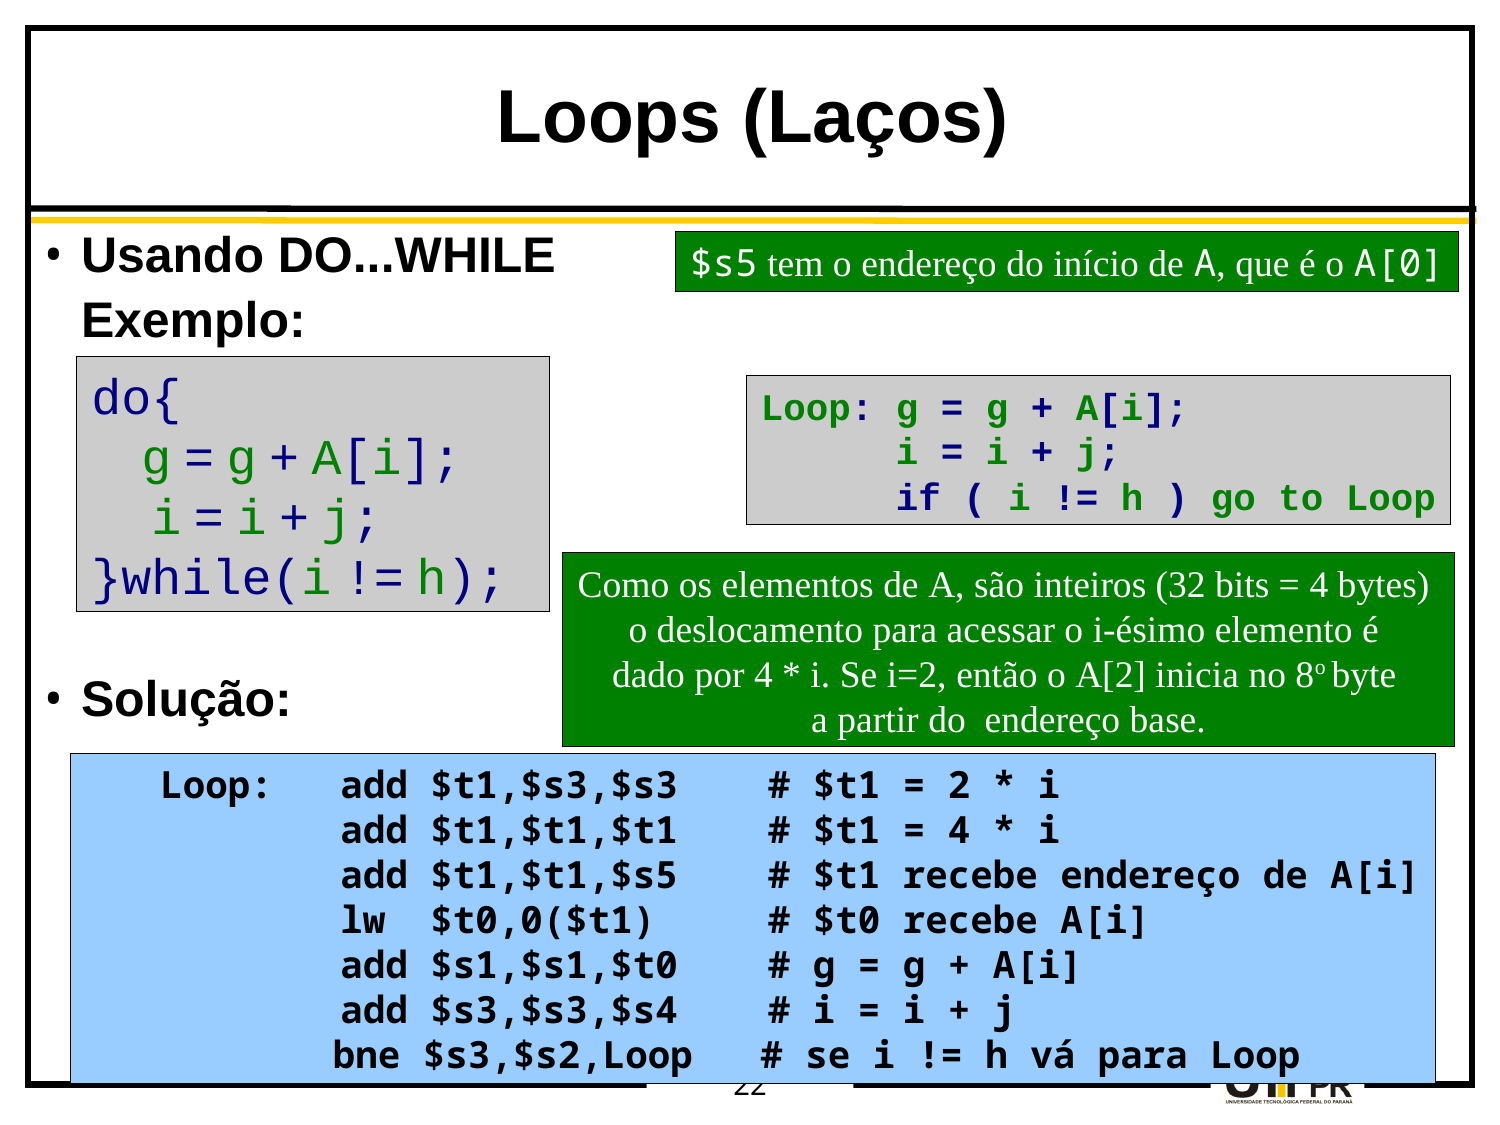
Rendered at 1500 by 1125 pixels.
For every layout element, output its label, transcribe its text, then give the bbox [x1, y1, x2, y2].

text_box Loop: g = g + A[i]; i = i + j; if ( i != h ) go to Loop [746, 375, 1451, 525]
text_box do{ g = g + A[i]; i = i + j; }while(i != h); [76, 356, 550, 612]
text_box Como os elementos de A, são inteiros (32 bits = 4 bytes) o deslocamento para acessar o i-ésimo elemento é dado por 4 * i. Se i=2, então o A[2] inicia no 8o byte a partir do endereço base. [562, 552, 1455, 747]
text_box Loop: add $t1,$s3,$s3 # $t1 = 2 * i add $t1,$t1,$t1 # $t1 = 4 * i add $t1,$t1,$s5 # $t1 recebe endereço de A[i] lw $t0,0($t1) # $t0 recebe A[i] add $s1,$s1,$t0 # g = g + A[i] add $s3,$s3,$s4 # i = i + j bne $s3,$s2,Loop # se i != h vá para Loop [70, 753, 1436, 1084]
title Loops (Laços) [29, 29, 1477, 207]
list Usando DO...WHILE Exemplo: Solução: [29, 222, 1341, 1034]
picture [1225, 1084, 1353, 1104]
text_box $s5 tem o endereço do início de A, que é o A[0] [675, 231, 1459, 292]
